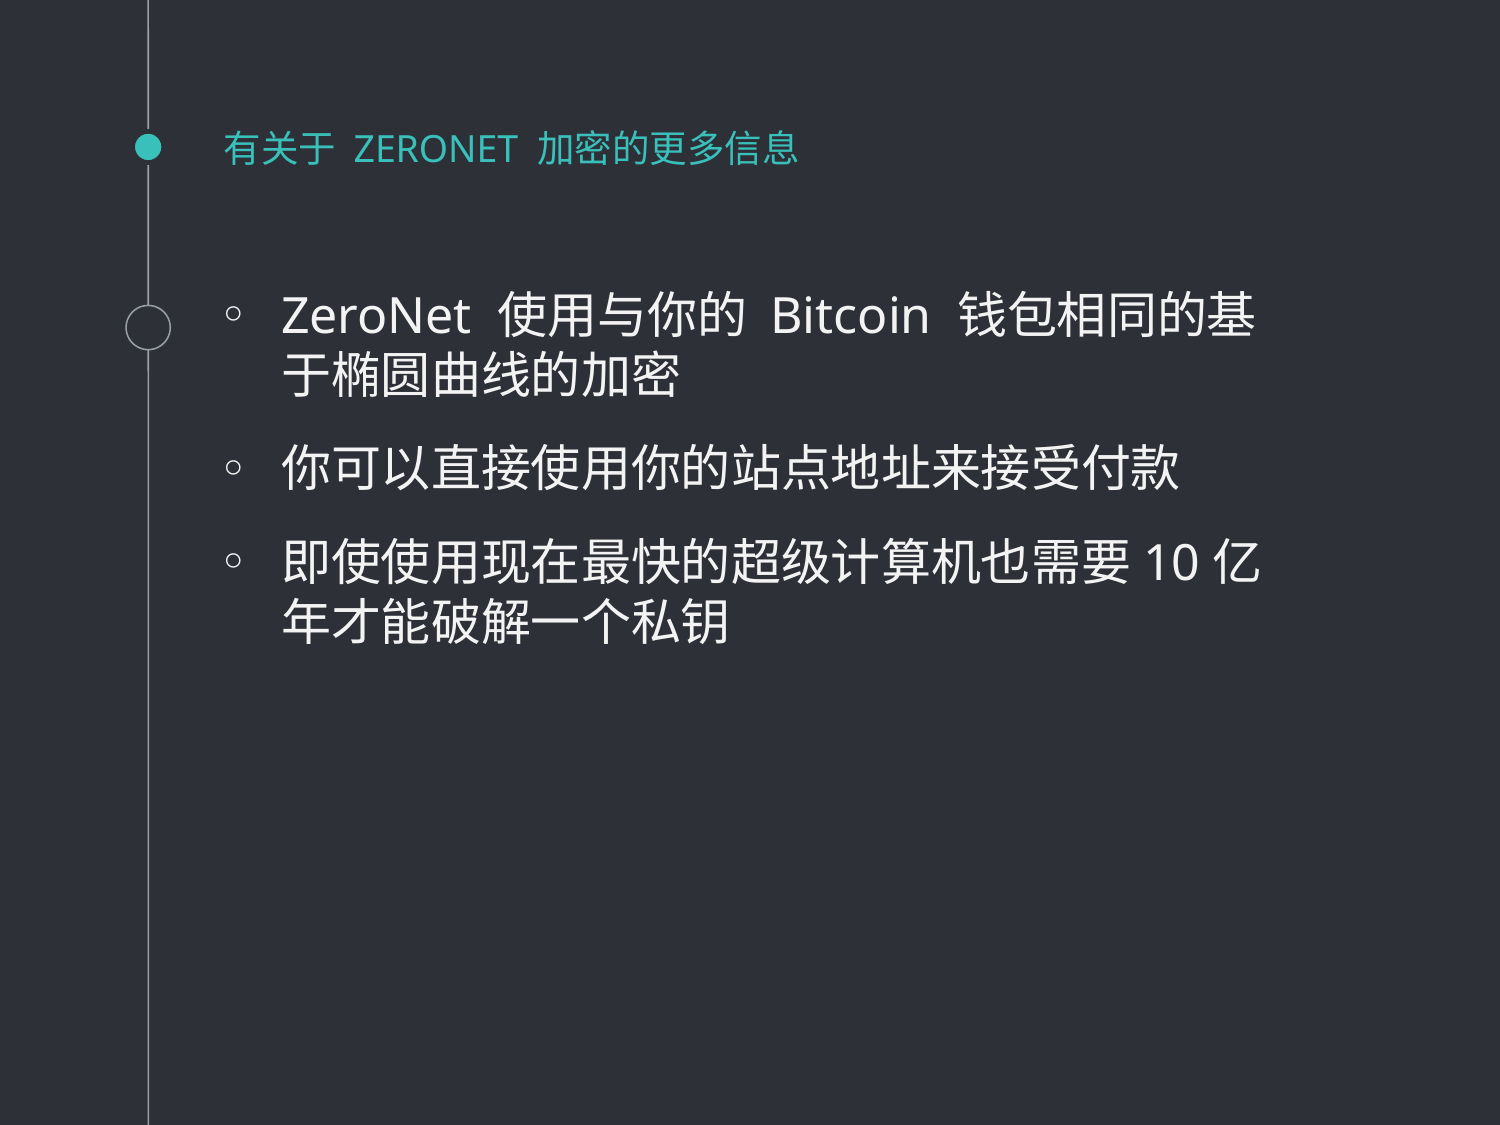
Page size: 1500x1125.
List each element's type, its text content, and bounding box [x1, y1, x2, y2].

text_box ZeroNet 使用与你的 Bitcoin 钱包相同的基于椭圆曲线的加密 你可以直接使用你的站点地址来接受付款 即使使用现在最快的超级计算机也需要10亿年才能破解一个私钥 [191, 268, 1317, 1084]
title 有关于 ZERONET 加密的更多信息 [191, 109, 1317, 185]
